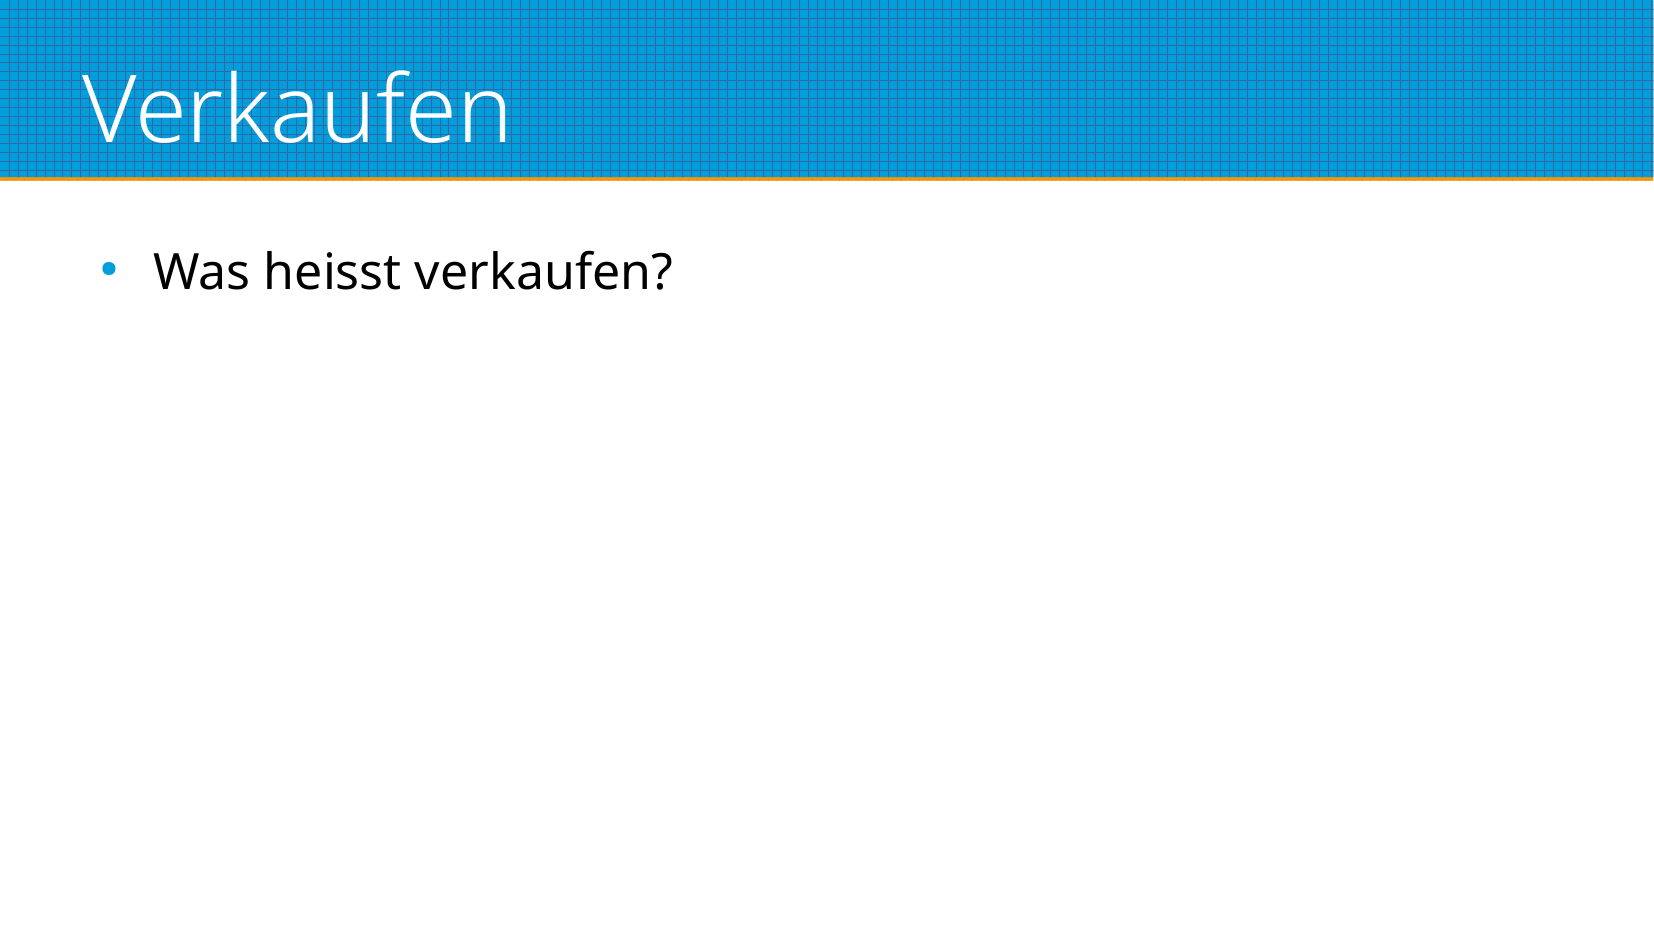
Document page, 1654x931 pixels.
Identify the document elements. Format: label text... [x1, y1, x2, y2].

list Was heisst verkaufen? [82, 236, 1563, 811]
title Verkaufen [82, 14, 1571, 171]
